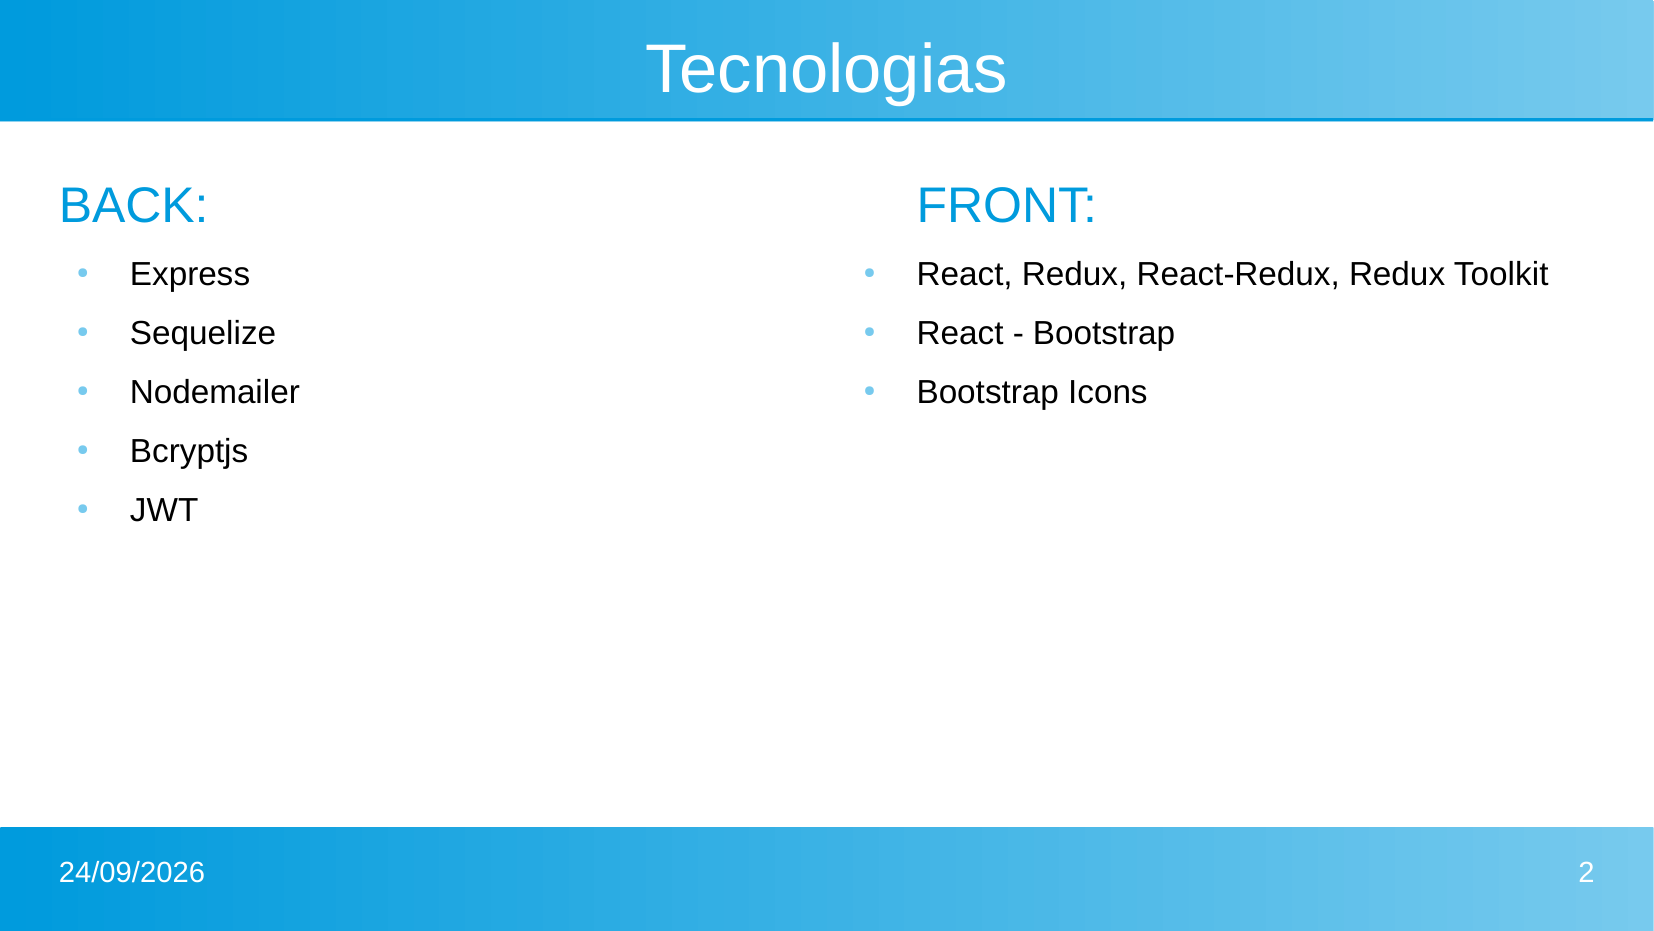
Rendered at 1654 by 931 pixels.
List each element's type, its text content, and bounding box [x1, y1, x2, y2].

list FRONT: React, Redux, React-Redux, Redux Toolkit React - Bootstrap Bootstrap Icons [845, 177, 1596, 473]
title Tecnologias [59, 29, 1595, 108]
list BACK: Express Sequelize Nodemailer Bcryptjs JWT [59, 177, 809, 768]
